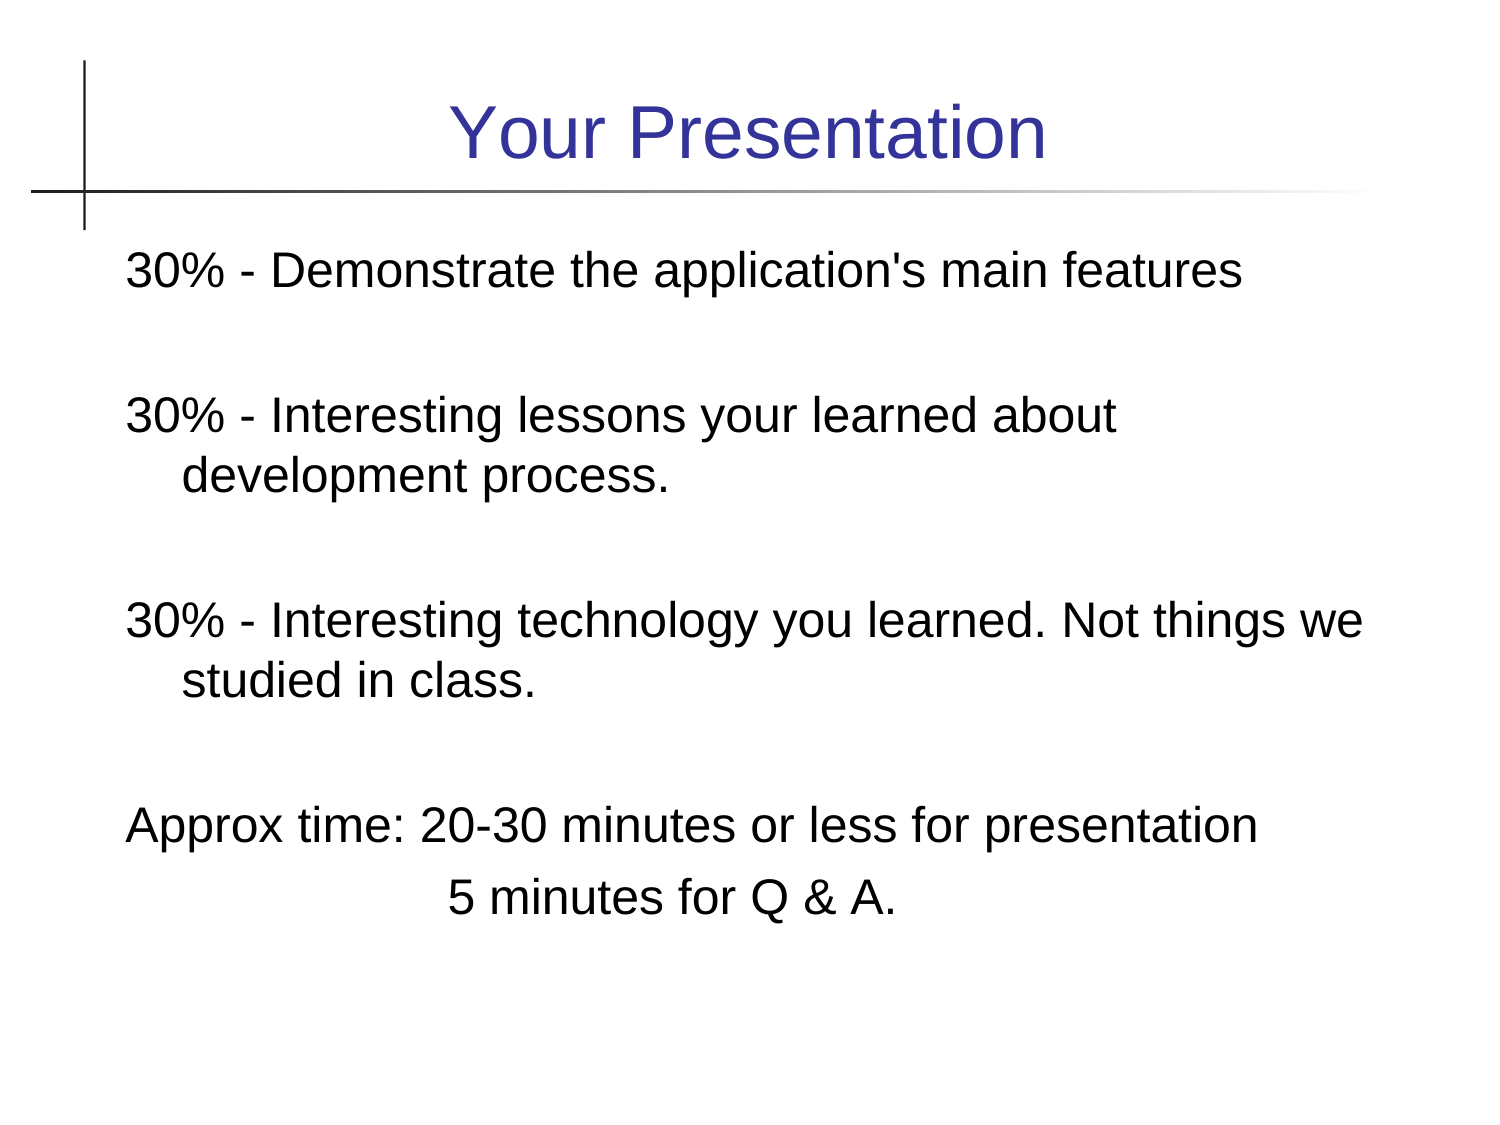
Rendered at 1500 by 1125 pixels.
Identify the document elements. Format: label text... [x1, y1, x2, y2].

title Your Presentation [100, 42, 1397, 182]
list 30% - Demonstrate the application's main features 30% - Interesting lessons your learned about development process. 30% - Interesting technology you learned. Not things we studied in class. Approx time: 20-30 minutes or less for presentation 5 minutes for Q & A. [110, 229, 1408, 1051]
